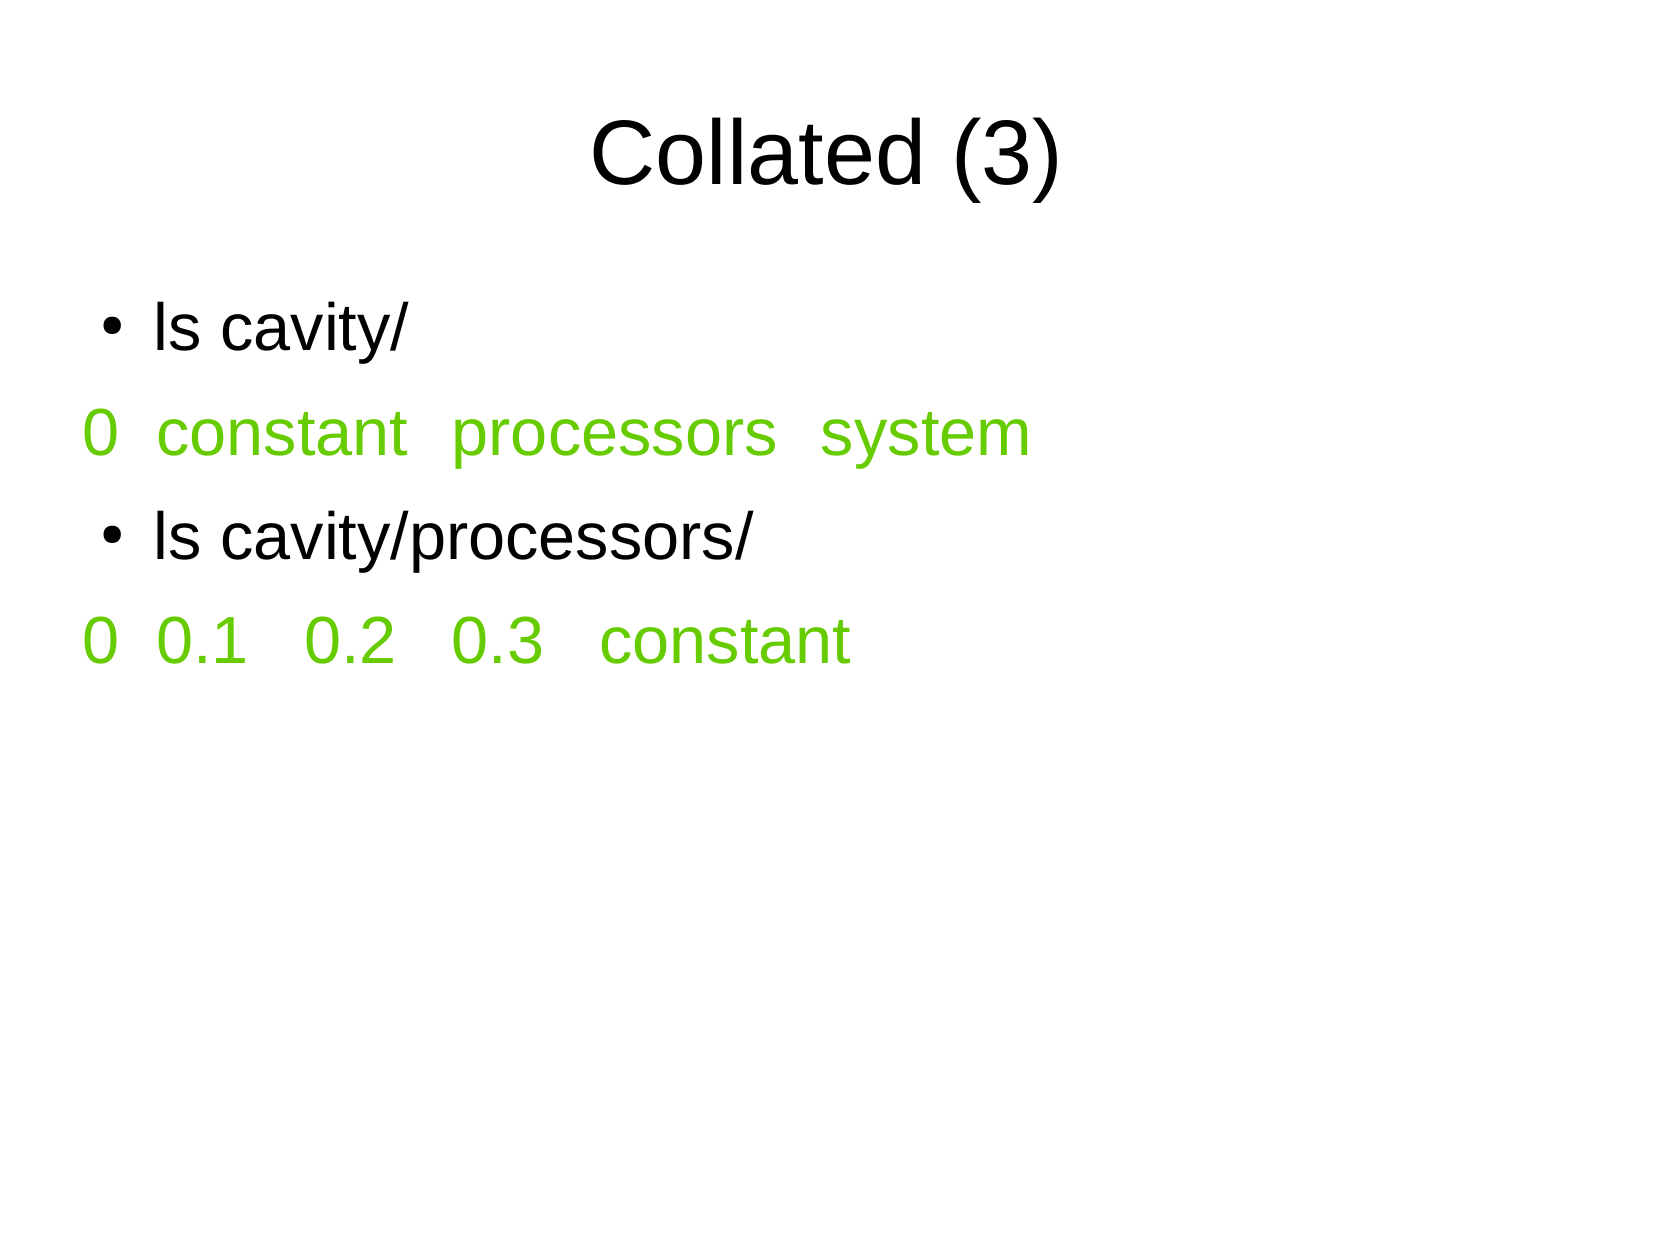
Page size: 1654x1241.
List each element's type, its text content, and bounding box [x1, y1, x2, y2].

title Collated (3) [82, 49, 1571, 257]
list ls cavity/ 0 constant processors system ls cavity/processors/ 0 0.1 0.2 0.3 constant [82, 290, 1571, 1010]
